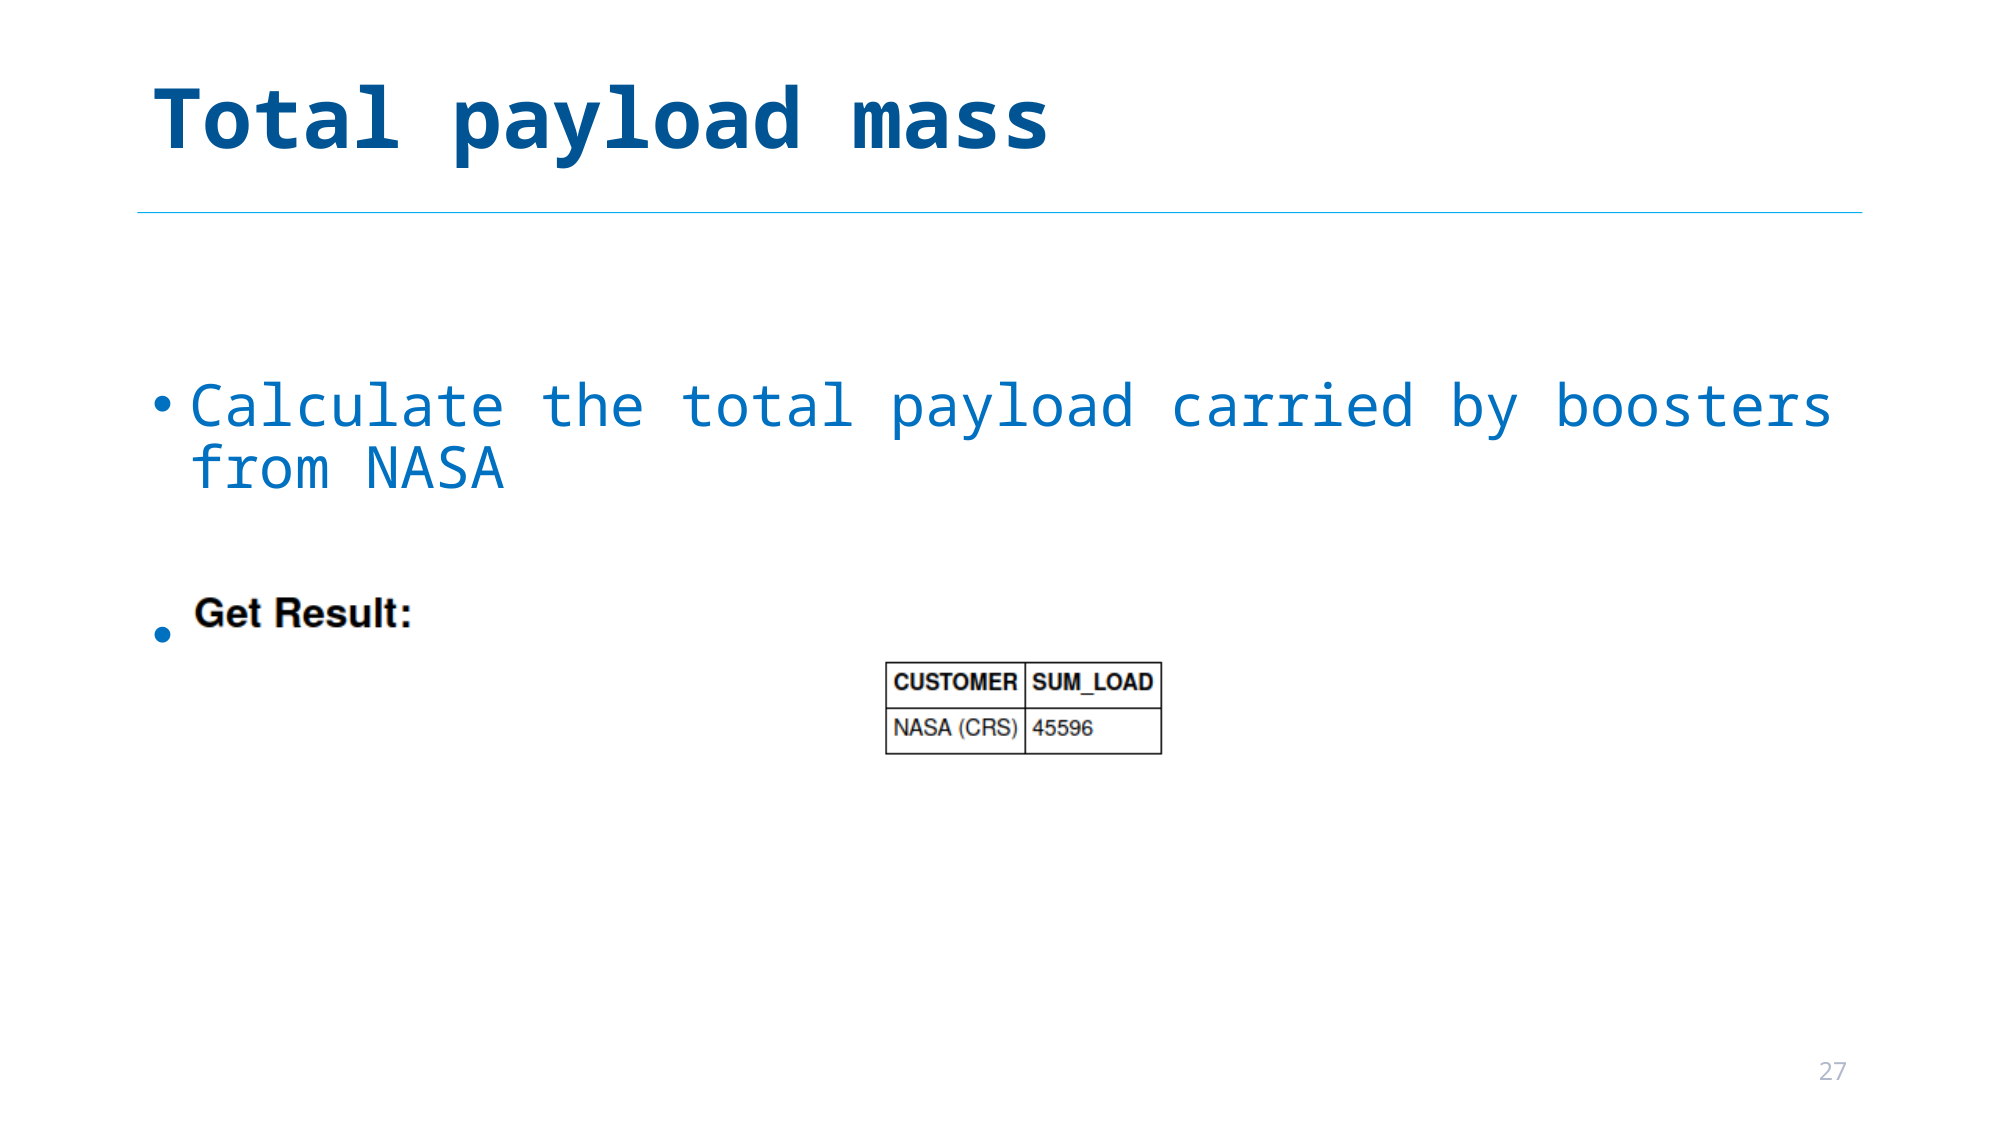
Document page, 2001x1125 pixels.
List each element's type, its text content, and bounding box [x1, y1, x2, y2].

list Calculate the total payload carried by boosters from NASA Present your query result with a short explanation here [137, 277, 1863, 992]
picture [182, 582, 1855, 780]
title Total payload mass [137, 13, 1863, 231]
slide_number 41 [1412, 1042, 1863, 1103]
